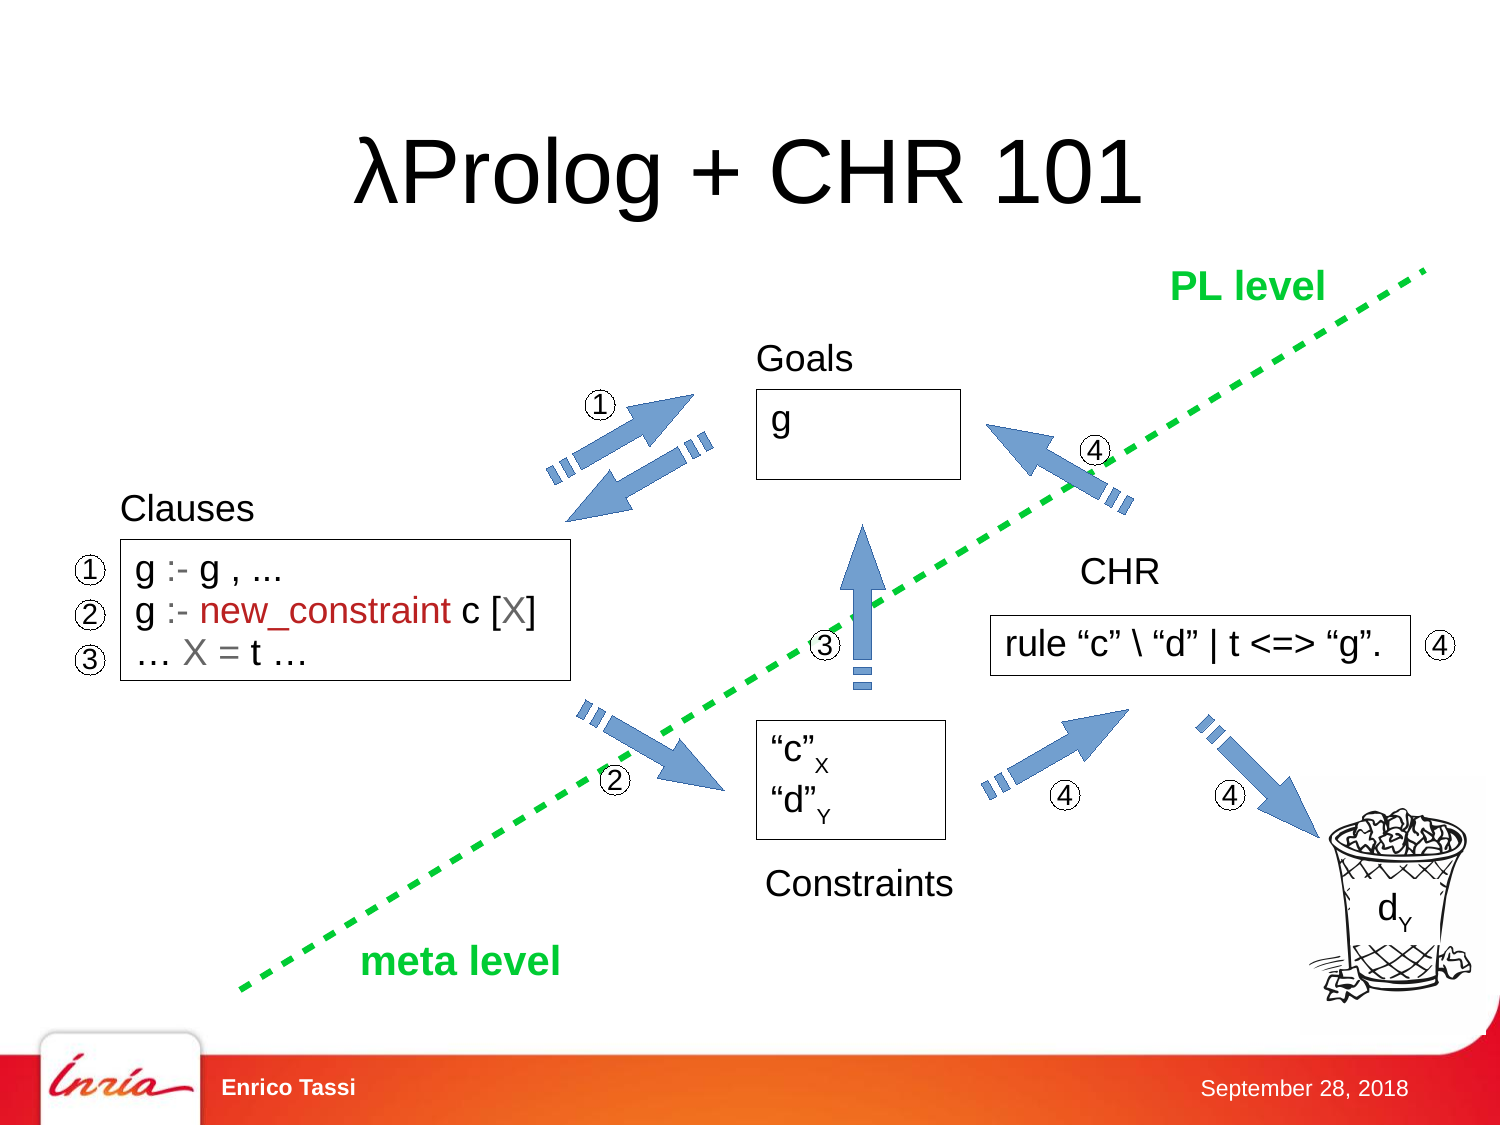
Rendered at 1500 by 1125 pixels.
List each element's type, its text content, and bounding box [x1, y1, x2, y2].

text_box Goals [741, 329, 869, 387]
text_box [565, 446, 687, 522]
text_box dY [1350, 879, 1441, 946]
text_box [697, 431, 714, 452]
text_box Constraints [750, 854, 969, 912]
text_box g [756, 389, 961, 480]
text_box 4 [1425, 630, 1456, 661]
text_box [840, 524, 886, 660]
text_box [853, 682, 872, 690]
text_box “c”X “d”Y [756, 720, 946, 840]
text_box 3 [75, 644, 106, 676]
text_box [572, 394, 694, 470]
text_box PL level [1155, 254, 1342, 317]
picture [0, 776, 1500, 1125]
text_box 2 [600, 765, 631, 796]
text_box 1 [585, 389, 616, 421]
text_box [994, 772, 1011, 793]
text_box [603, 715, 725, 791]
text_box meta level [345, 930, 577, 992]
text_box [546, 465, 563, 485]
text_box [559, 457, 576, 478]
text_box 2 [75, 599, 106, 631]
text_box 4 [1050, 780, 1081, 811]
text_box g :- g , ... g :- new_constraint c [X] … X = t … [120, 539, 571, 681]
text_box [1104, 487, 1121, 508]
text_box [576, 699, 593, 720]
text_box [1117, 495, 1134, 515]
text_box [589, 707, 606, 728]
text_box [684, 439, 701, 459]
text_box [986, 424, 1108, 500]
text_box [853, 667, 872, 675]
text_box [1007, 709, 1129, 785]
text_box [1217, 736, 1320, 838]
text_box Clauses [105, 479, 279, 537]
text_box 4 [1080, 435, 1111, 466]
text_box [1195, 714, 1215, 733]
text_box 4 [1215, 780, 1246, 811]
text_box CHR [1065, 543, 1239, 601]
text_box 1 [75, 554, 106, 586]
text_box rule “c” \ “d” | t <=> “g”. [990, 615, 1411, 676]
text_box 3 [810, 630, 841, 661]
text_box [981, 780, 997, 800]
title λProlog + CHR 101 [131, 77, 1369, 266]
text_box [1206, 725, 1226, 744]
